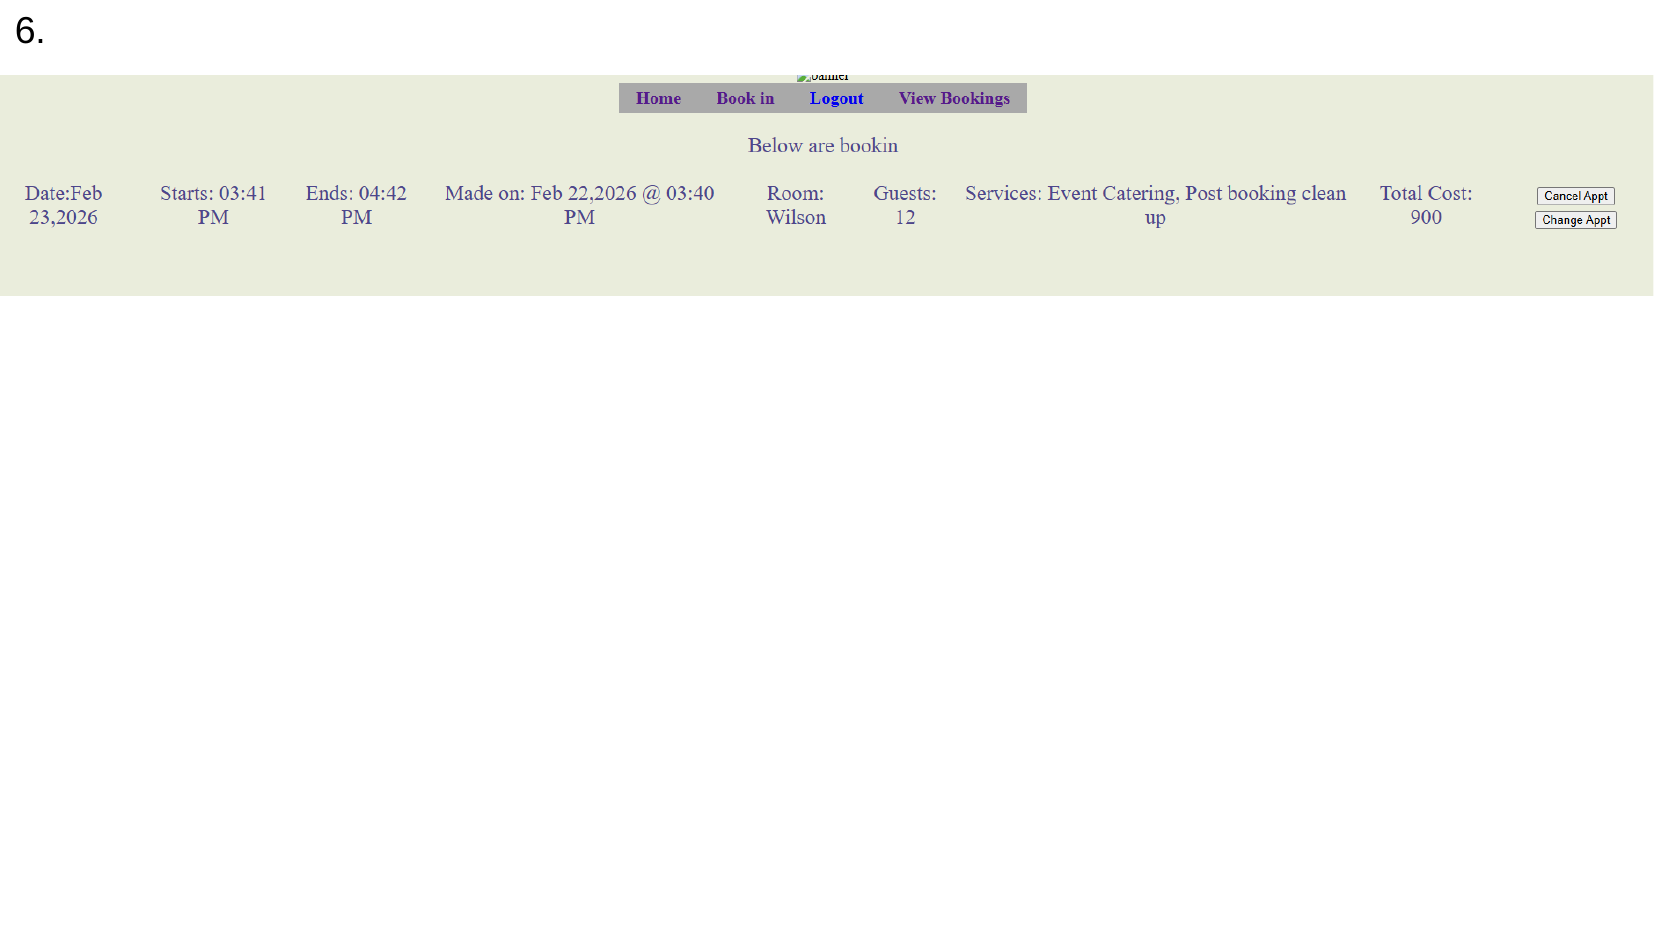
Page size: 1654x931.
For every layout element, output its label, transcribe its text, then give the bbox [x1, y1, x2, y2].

picture [0, 75, 1654, 296]
text_box 6. [0, 2, 61, 60]
